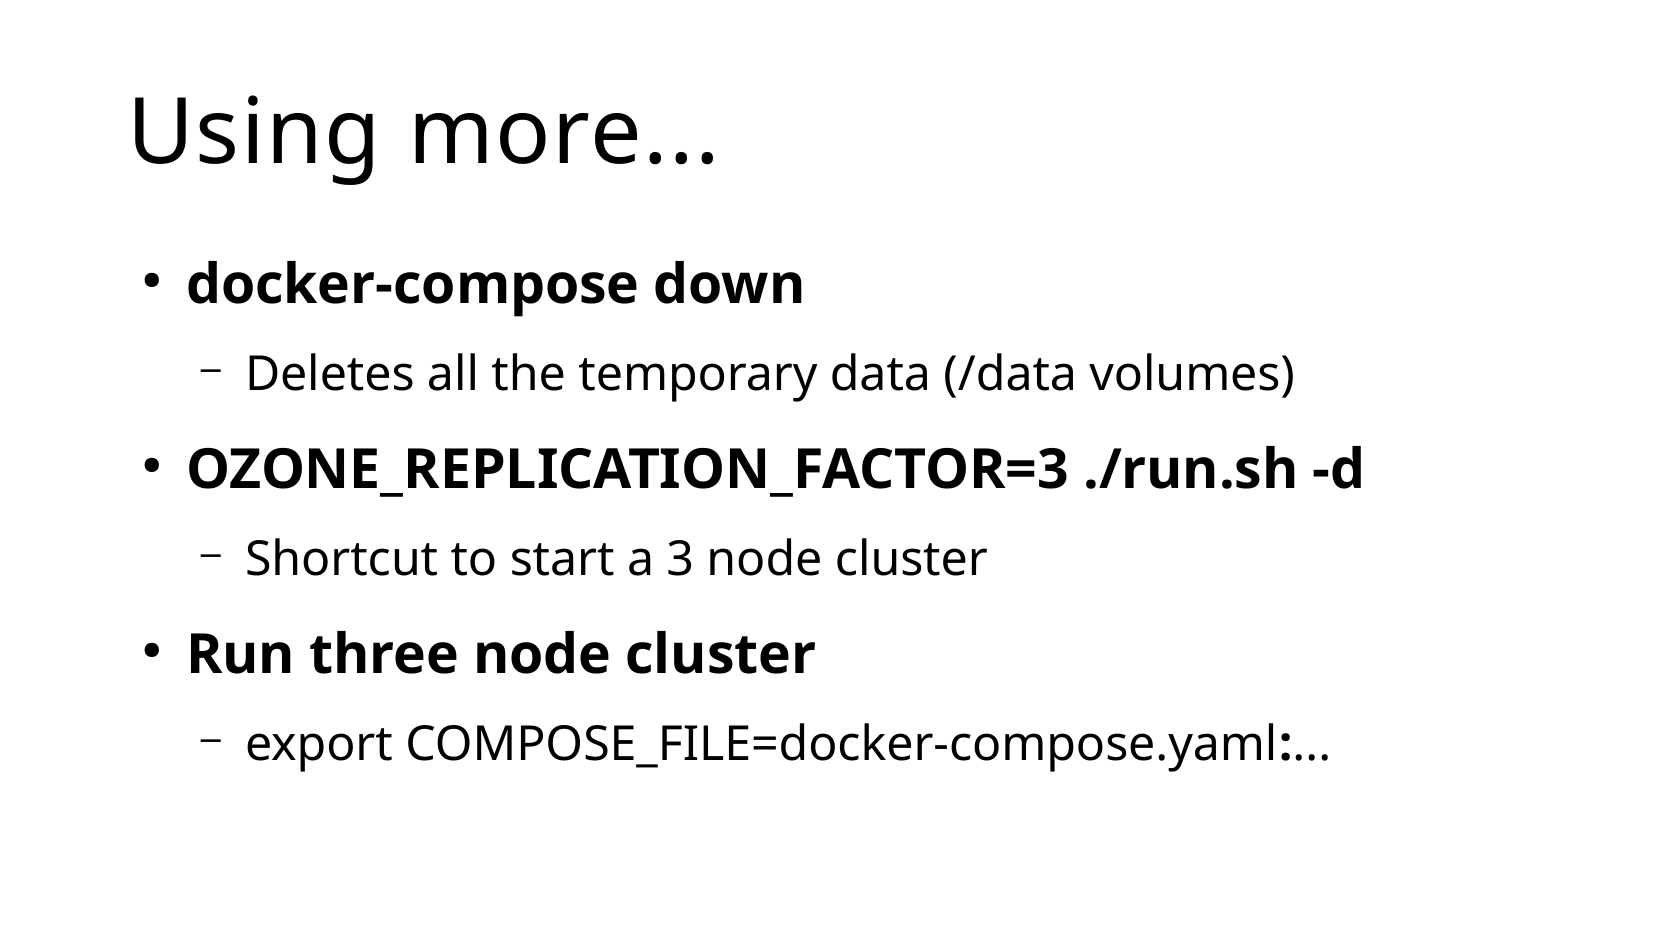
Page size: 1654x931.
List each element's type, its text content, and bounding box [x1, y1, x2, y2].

list docker-compose down Deletes all the temporary data (/data volumes) OZONE_REPLICATION_FACTOR=3 ./run.sh -d Shortcut to start a 3 node cluster Run three node cluster export COMPOSE_FILE=docker-compose.yaml:... [127, 244, 1527, 784]
title Using more... [127, 69, 1654, 187]
